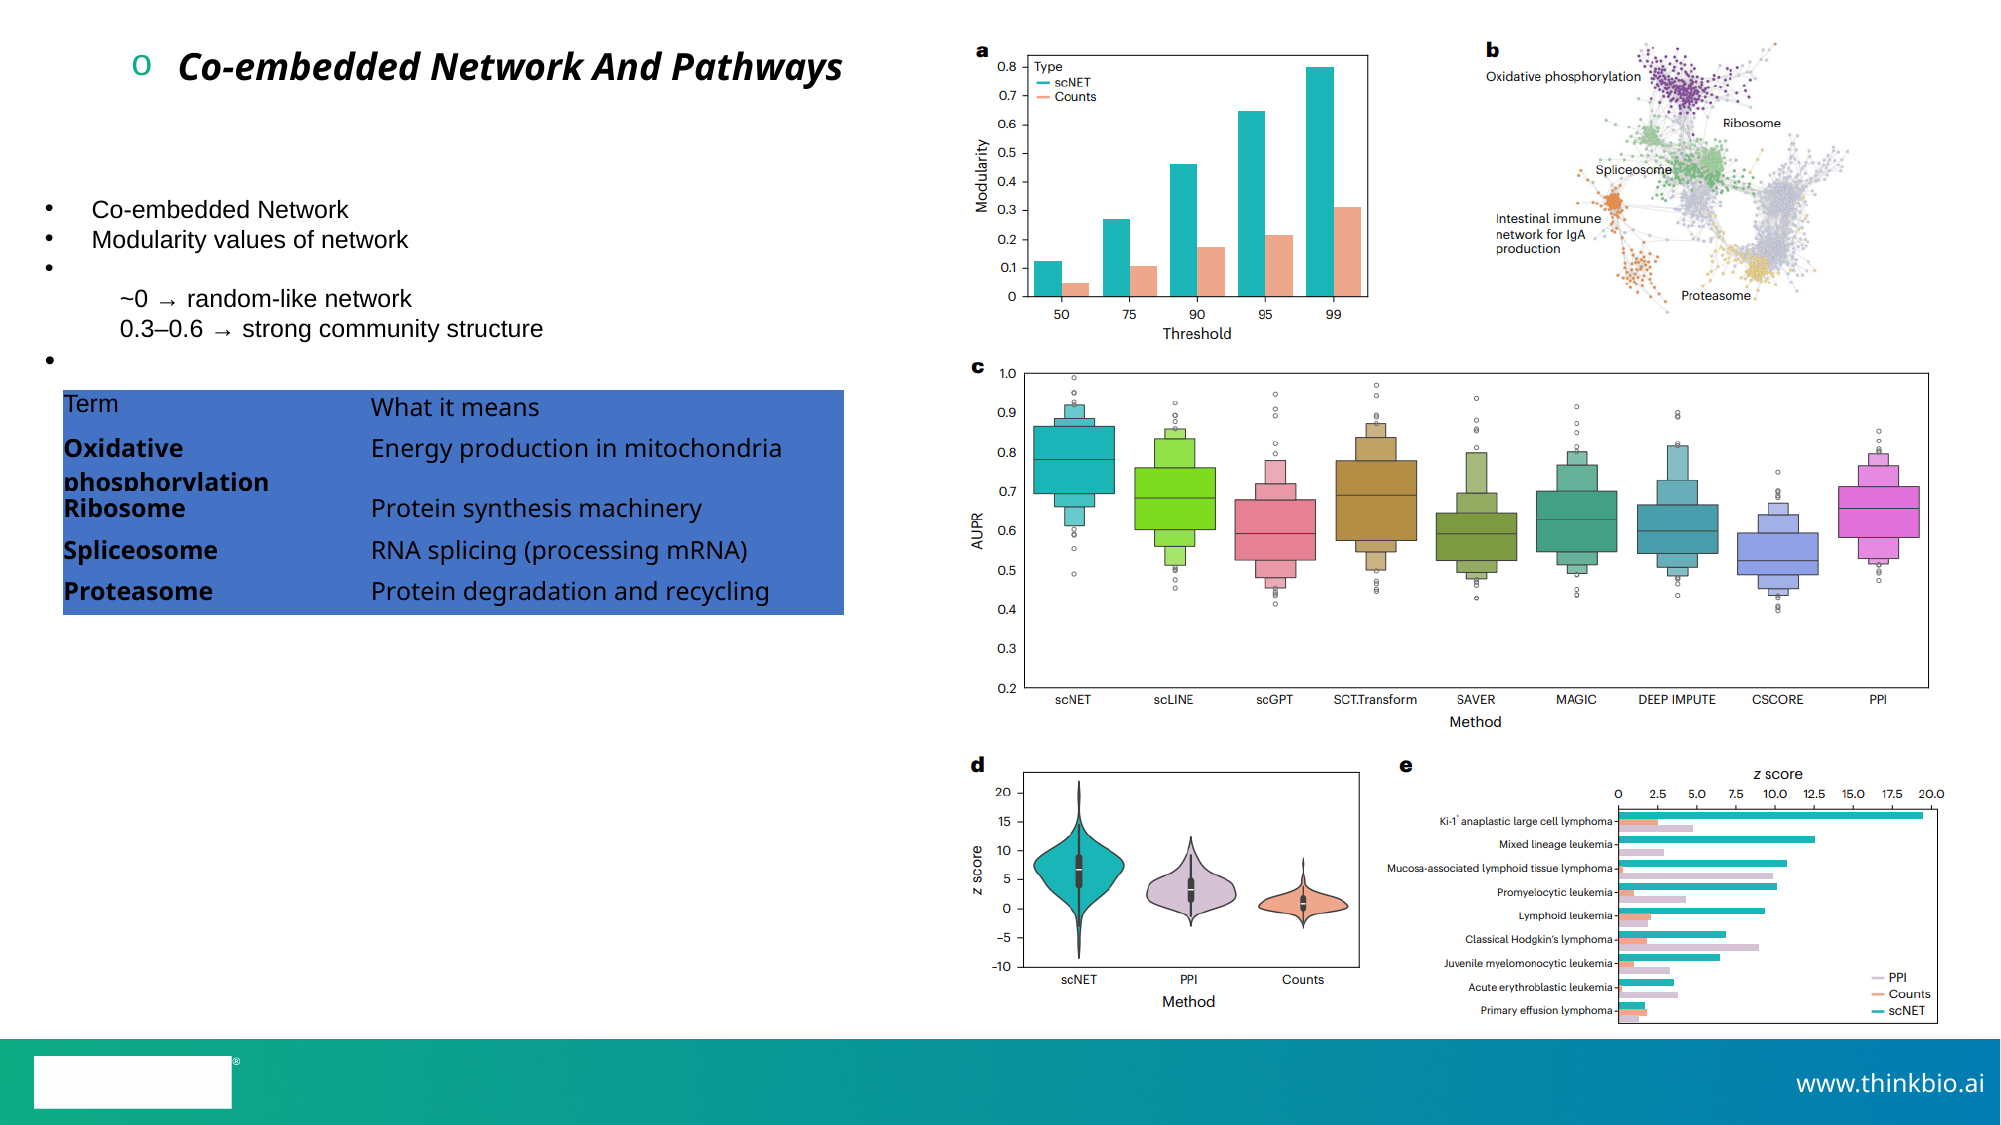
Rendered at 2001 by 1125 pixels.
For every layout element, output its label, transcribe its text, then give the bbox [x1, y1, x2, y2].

table_cell Oxidative phosphorylation [63, 431, 371, 491]
table_cell RNA splicing (processing mRNA) [371, 532, 844, 574]
text_box Co-embedded Network And Pathways [0, 12, 966, 90]
table_cell Proteasome [63, 574, 371, 615]
table_cell Protein synthesis machinery [371, 491, 844, 532]
table_header Term [63, 390, 371, 431]
table_cell Protein degradation and recycling [371, 574, 844, 615]
picture [877, 8, 2000, 1032]
table_cell Energy production in mitochondria [371, 431, 844, 491]
text_box Co-embedded Network Modularity values of network ~0 → random-like network 0.3–0.6 → strong community structure [29, 150, 877, 424]
table_cell Ribosome [63, 491, 371, 532]
table_header What it means [371, 390, 844, 431]
table_cell Spliceosome [63, 532, 371, 574]
